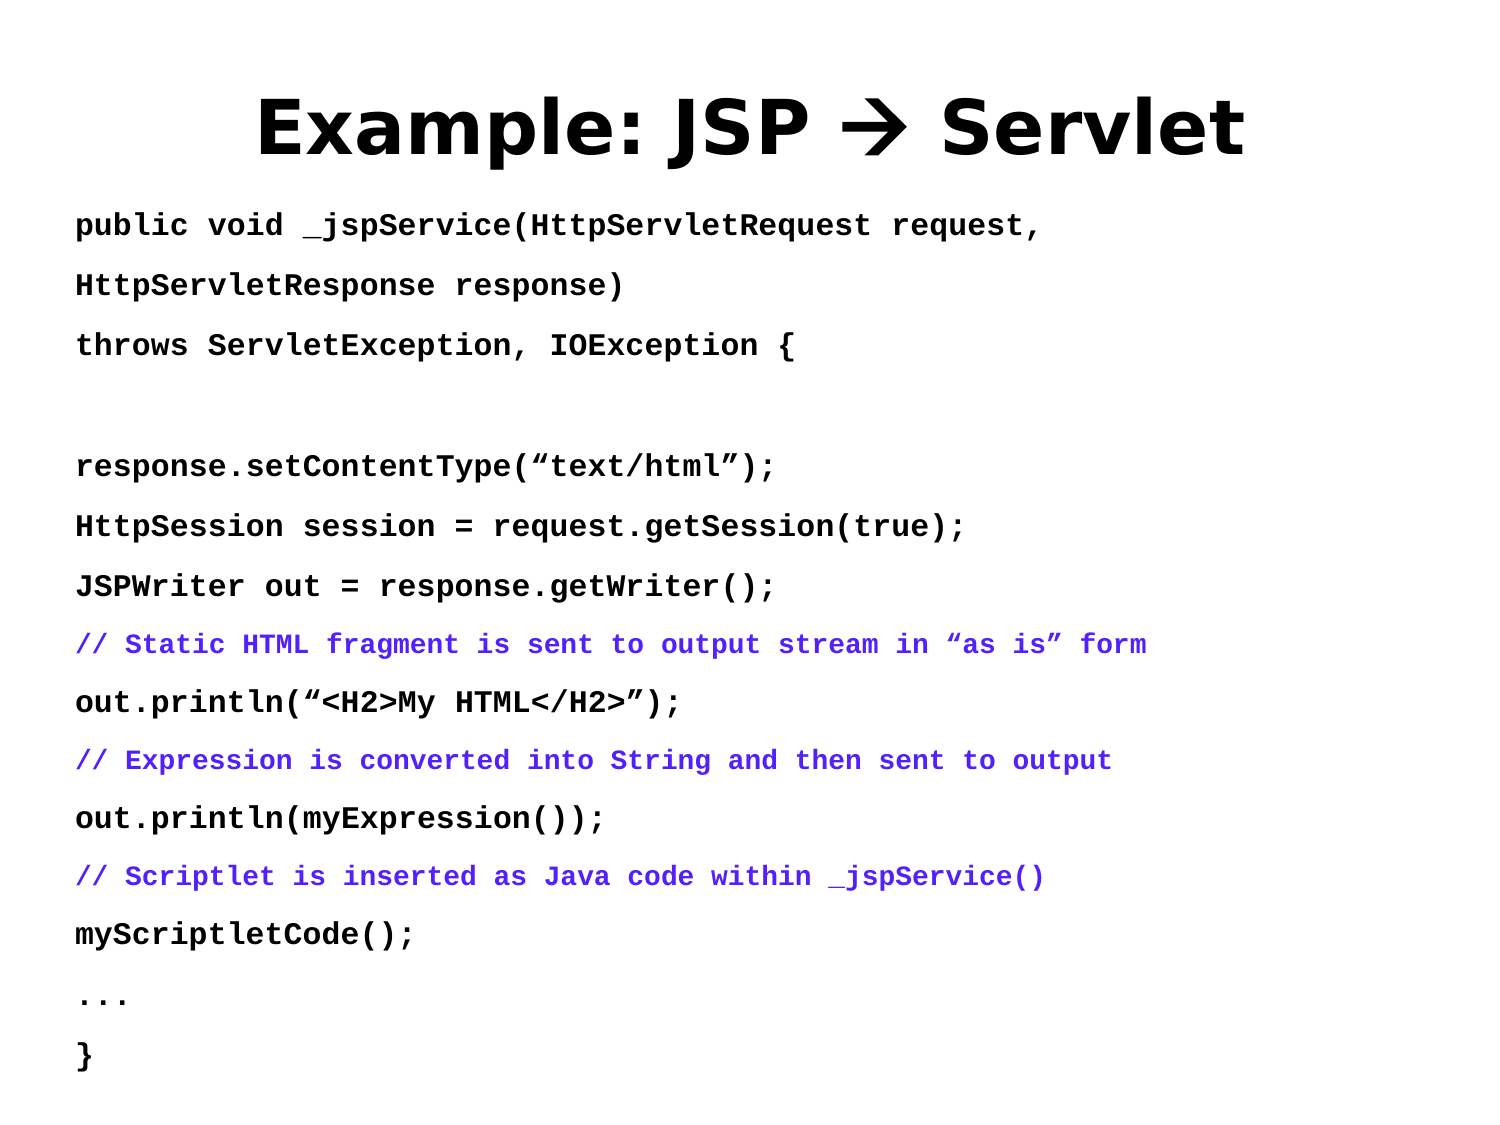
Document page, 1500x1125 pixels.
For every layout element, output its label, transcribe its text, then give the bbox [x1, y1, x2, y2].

title Example: JSP  Servlet [75, 44, 1425, 177]
list public void _jspService(HttpServletRequest request, HttpServletResponse response) throws ServletException, IOException { response.setContentType(“text/html”); HttpSession session = request.getSession(true); JSPWriter out = response.getWriter(); // Static HTML fragment is sent to output stream in “as is” form out.println(“<H2>My HTML</H2>”); // Expression is converted into String and then sent to output out.println(myExpression()); // Scriptlet is inserted as Java code within _jspService() myScriptletCode(); ... } [75, 204, 1395, 1075]
